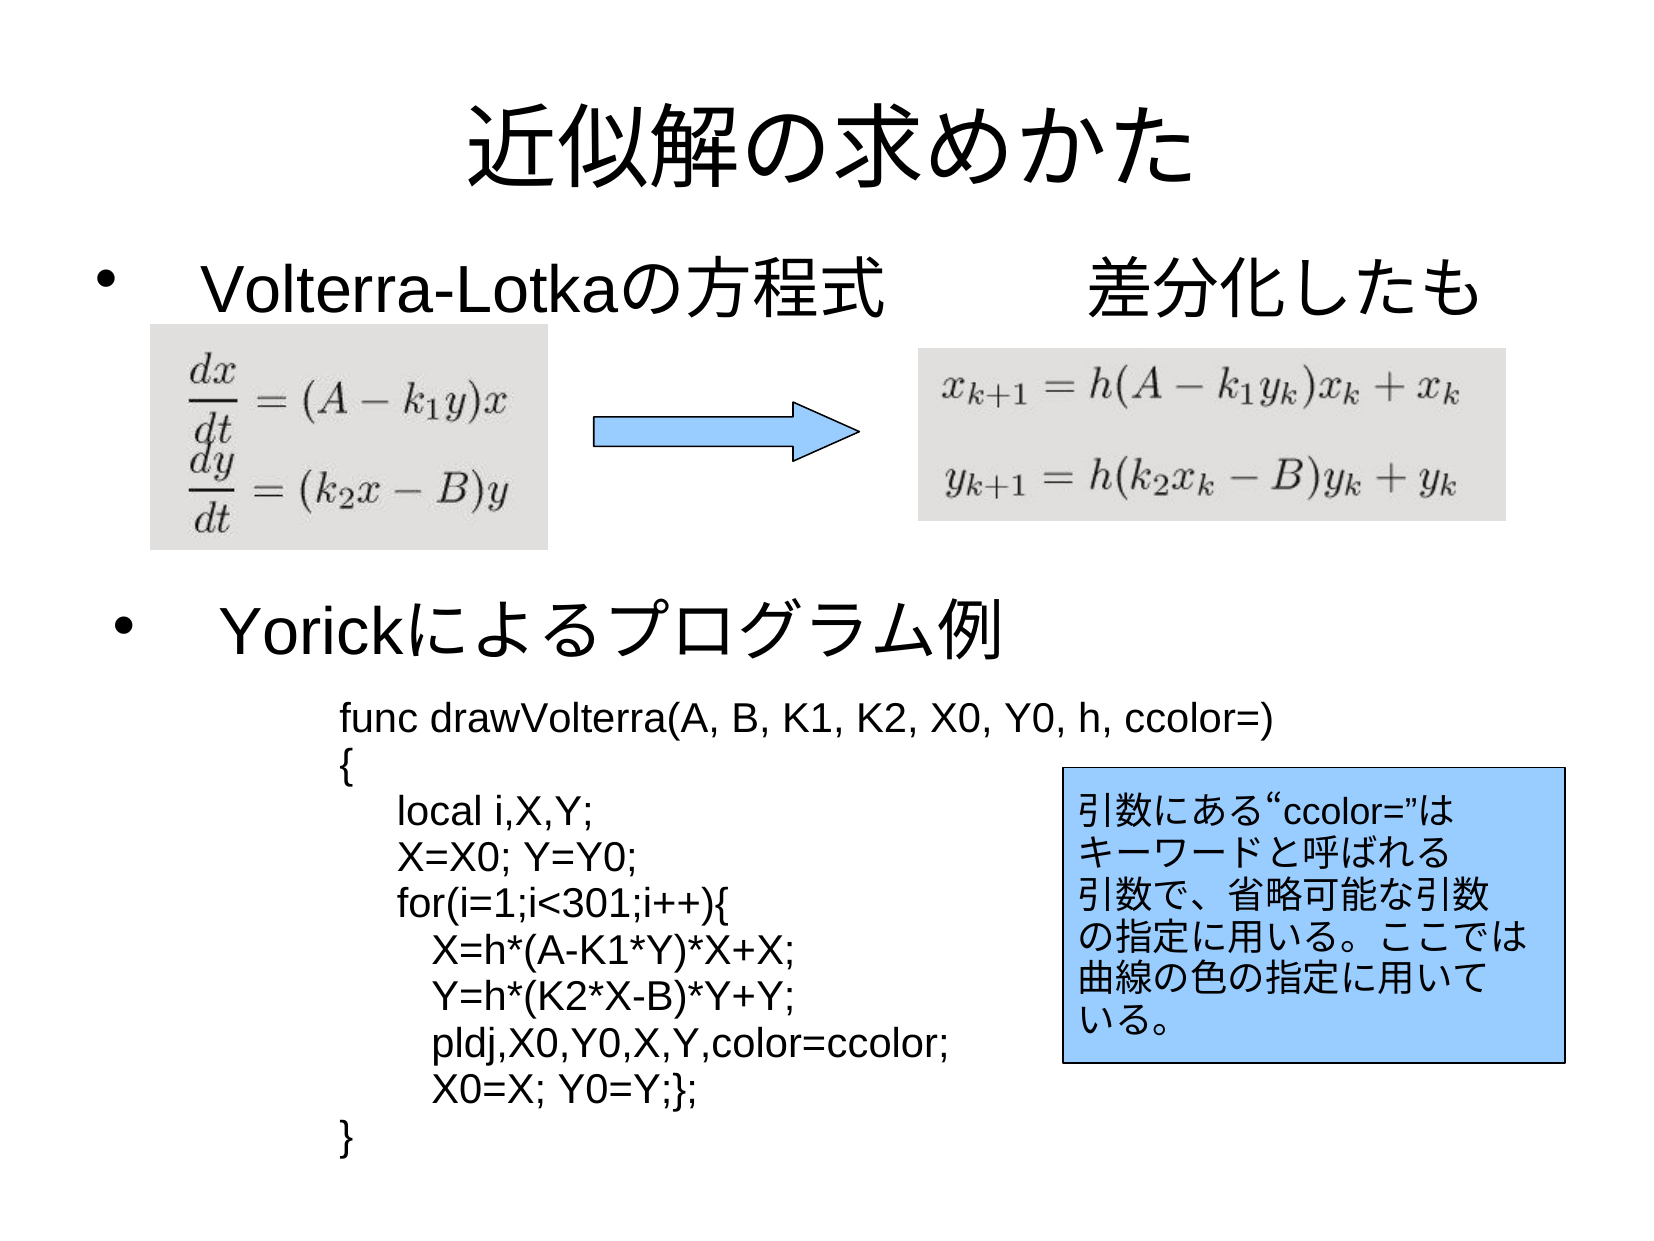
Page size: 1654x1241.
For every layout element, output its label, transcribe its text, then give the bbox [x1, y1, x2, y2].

text_box [593, 402, 860, 462]
text_box Yorickによるプログラム例 [76, 590, 1565, 709]
picture [150, 324, 548, 550]
list Volterra-Lotkaの方程式 差分化したもの [59, 236, 1548, 355]
text_box 引数にある“ccolor=”は キーワードと呼ばれる 引数で、省略可能な引数 の指定に用いる。ここでは 曲線の色の指定に用いて いる。 [1062, 767, 1566, 1063]
picture [918, 348, 1506, 521]
title 近似解の求めかた [88, 43, 1577, 237]
text_box func drawVolterra(A, B, K1, K2, X0, Y0, h, ccolor=)‏ { local i,X,Y; X=X0; Y=Y0; for(i=1;i<301;i++){ X=h*(A-K1*Y)*X+X; Y=h*(K2*X-B)*Y+Y; pldj,X0,Y0,X,Y,color=ccolor; X0=X; Y0=Y;}; } [324, 709, 1363, 1165]
